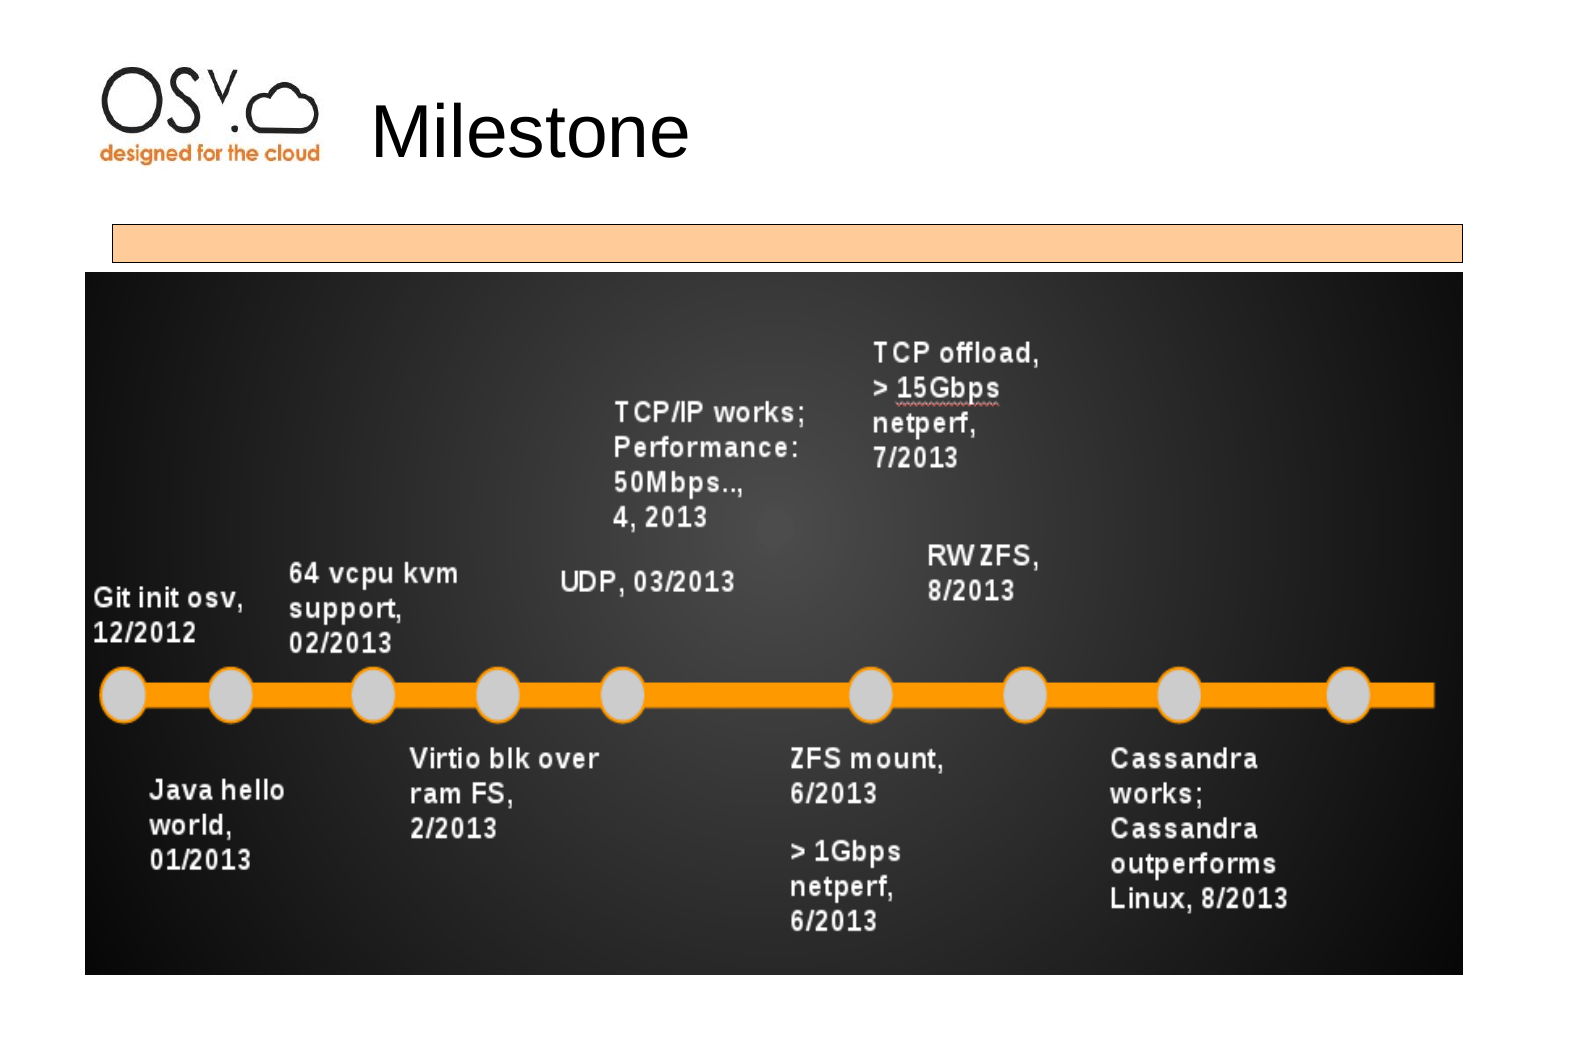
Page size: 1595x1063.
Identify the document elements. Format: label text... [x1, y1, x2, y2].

text_box [112, 224, 1463, 263]
picture [83, 37, 338, 186]
title Milestone [79, 49, 1515, 213]
picture [85, 272, 1463, 976]
